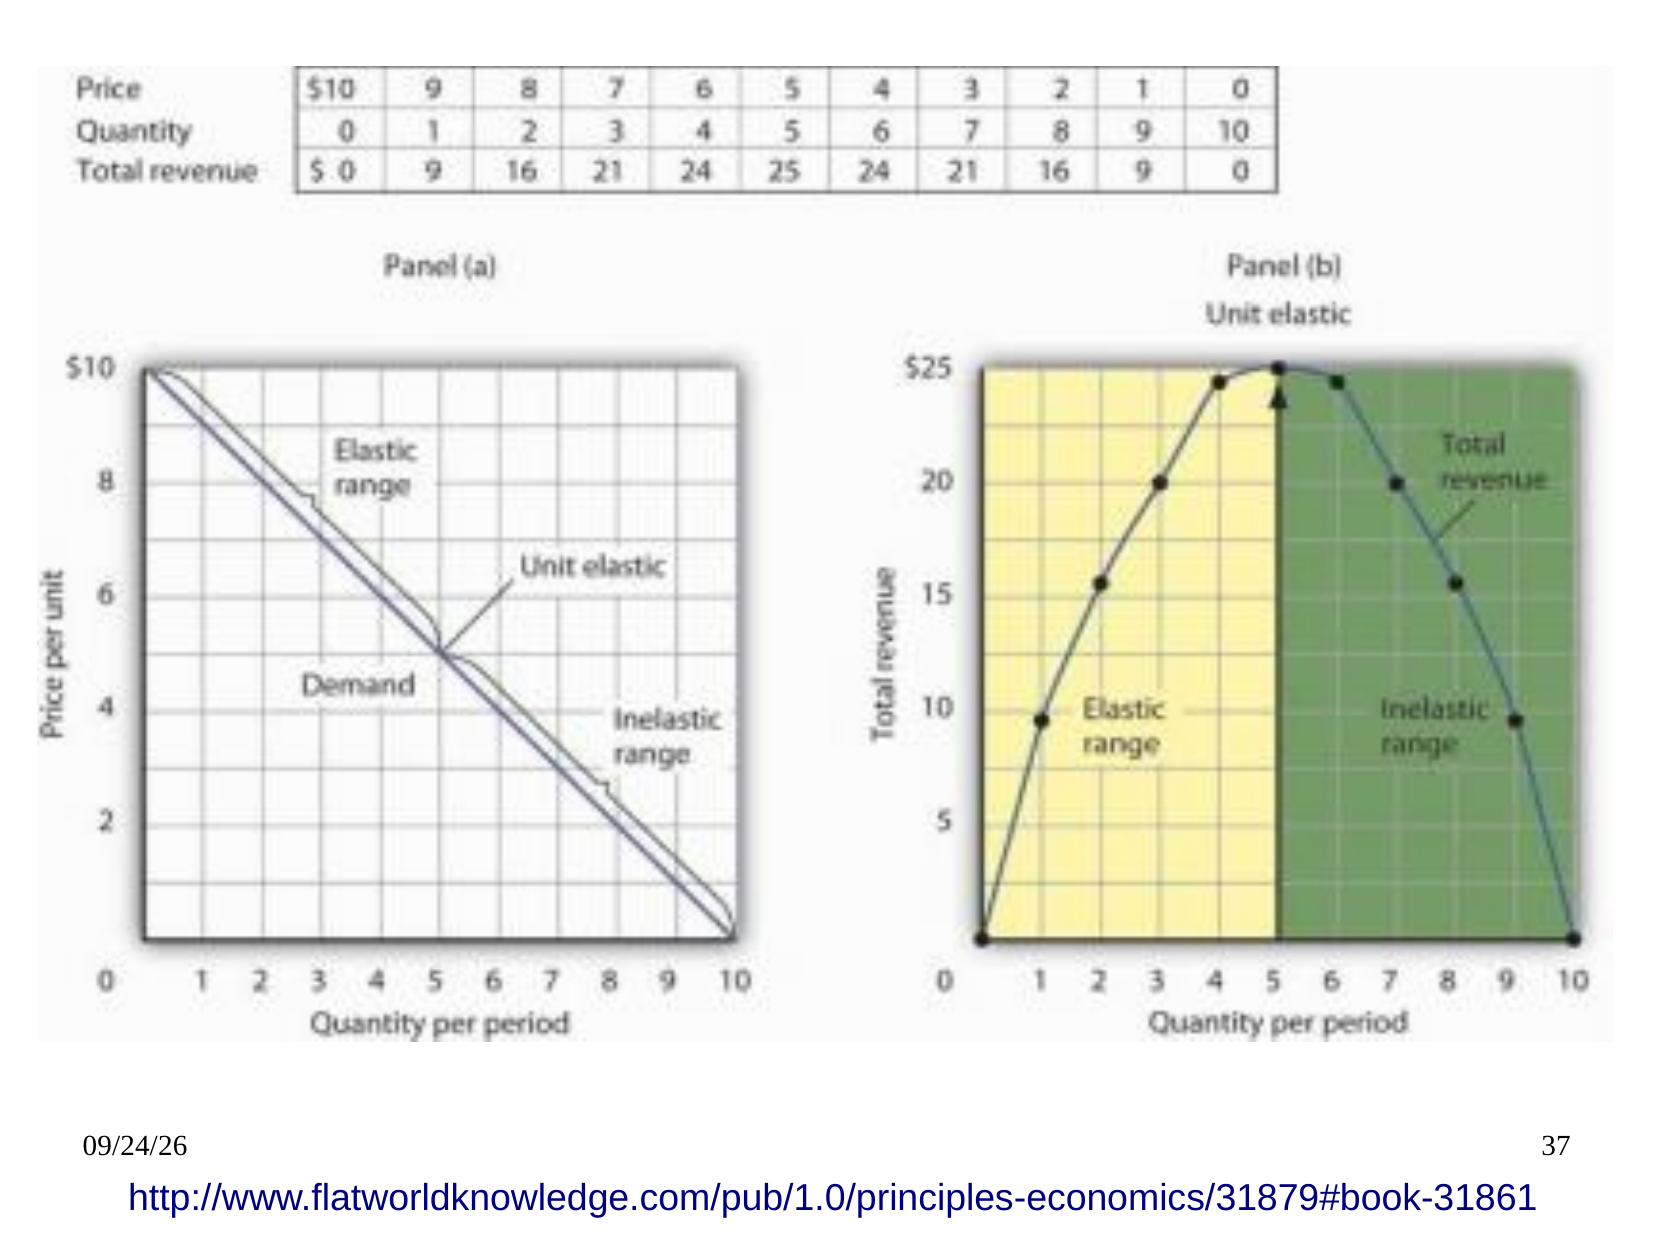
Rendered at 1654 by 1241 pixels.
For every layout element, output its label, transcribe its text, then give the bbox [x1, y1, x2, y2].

text_box http://www.flatworldknowledge.com/pub/1.0/principles-economics/31879#book-31861 [113, 1169, 1576, 1227]
picture [37, 66, 1613, 1043]
